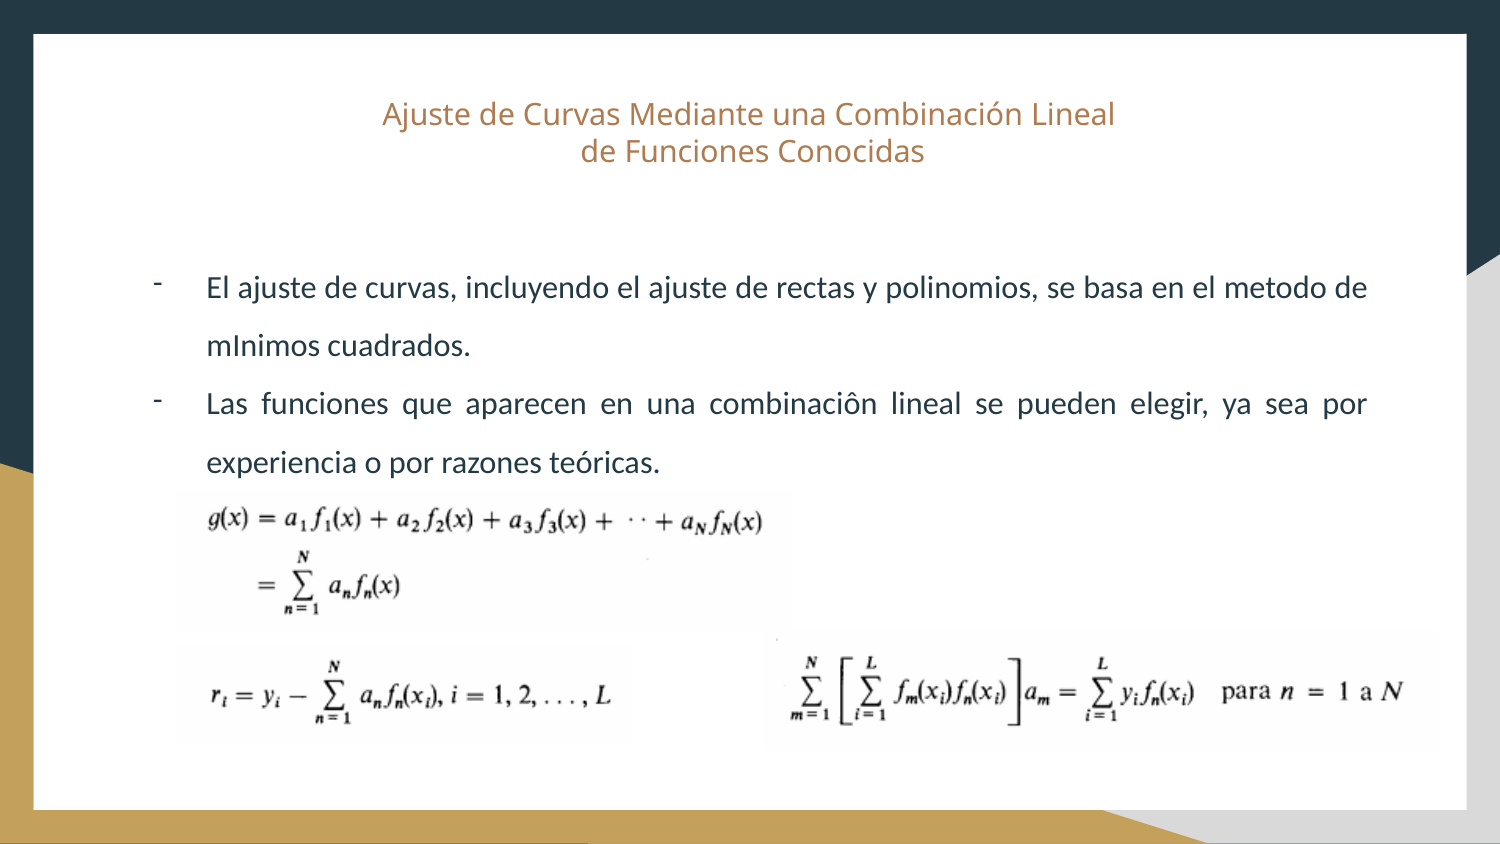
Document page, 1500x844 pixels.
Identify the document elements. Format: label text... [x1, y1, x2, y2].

list El ajuste de curvas, incluyendo el ajuste de rectas y polinomios, se basa en el metodo de mInimos cuadrados. Las funciones que aparecen en una combinaciôn lineal se pueden elegir, ya sea por experiencia o por razones teóricas. [116, 232, 1384, 631]
title Ajuste de Curvas Mediante una Combinación Lineal de Funciones Conocidas [32, 80, 1465, 184]
picture [175, 491, 1438, 751]
picture [175, 646, 631, 745]
